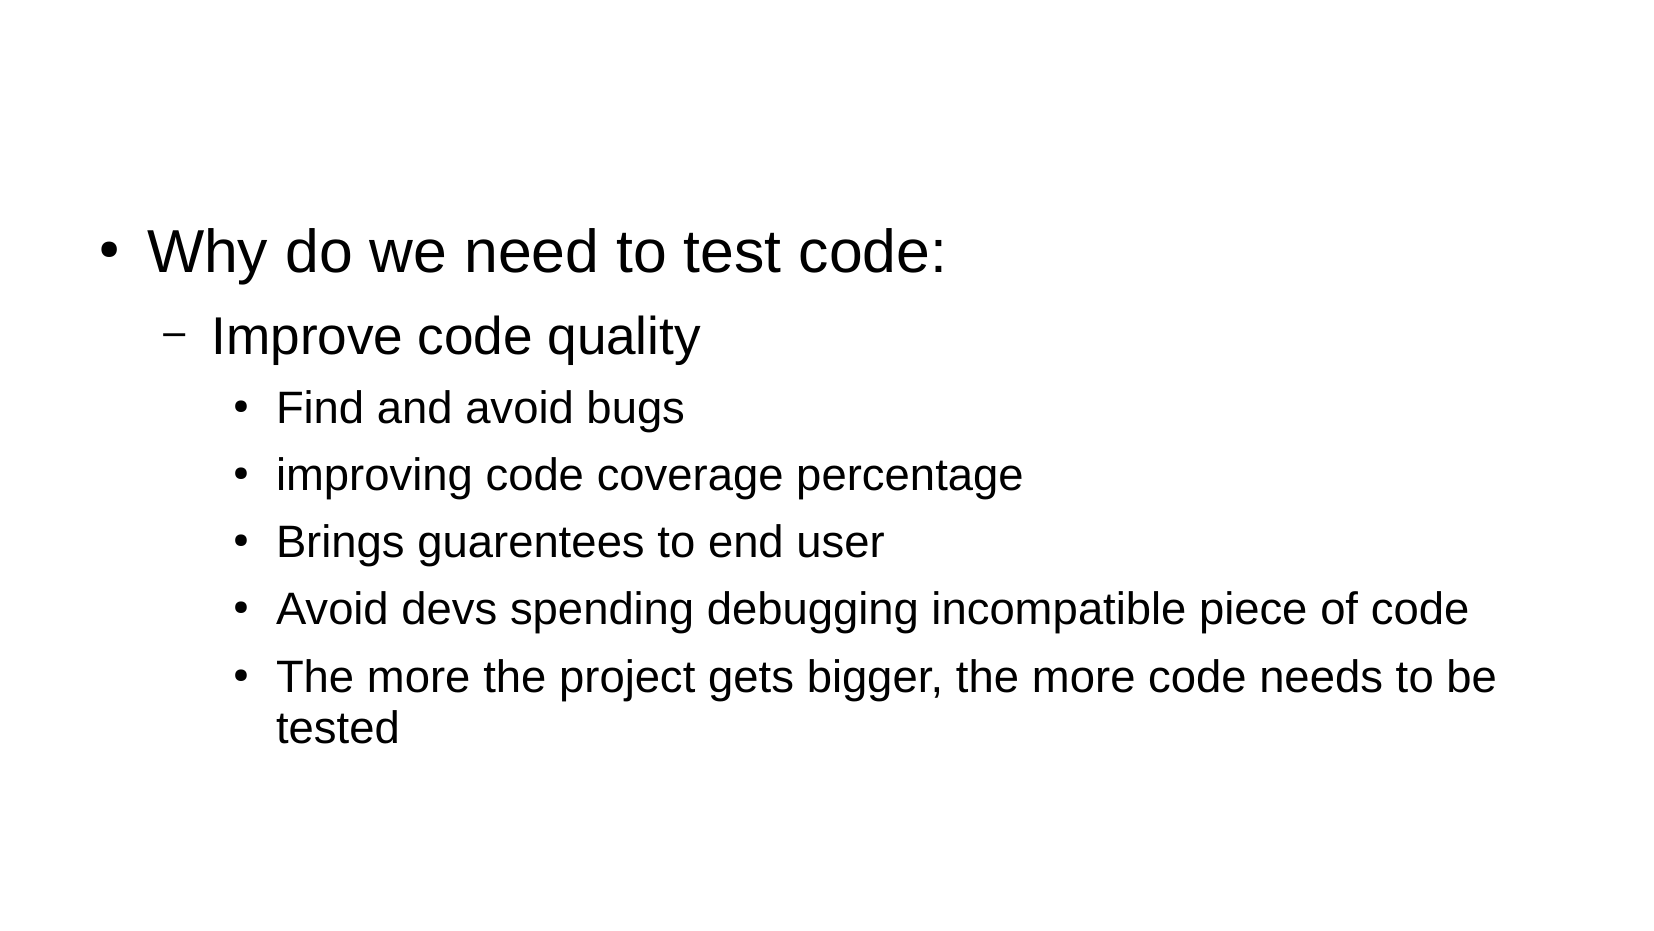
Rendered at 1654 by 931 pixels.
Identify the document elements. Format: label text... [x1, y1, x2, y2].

list Why do we need to test code: Improve code quality Find and avoid bugs improving code coverage percentage Brings guarentees to end user Avoid devs spending debugging incompatible piece of code The more the project gets bigger, the more code needs to be tested [82, 217, 1571, 758]
